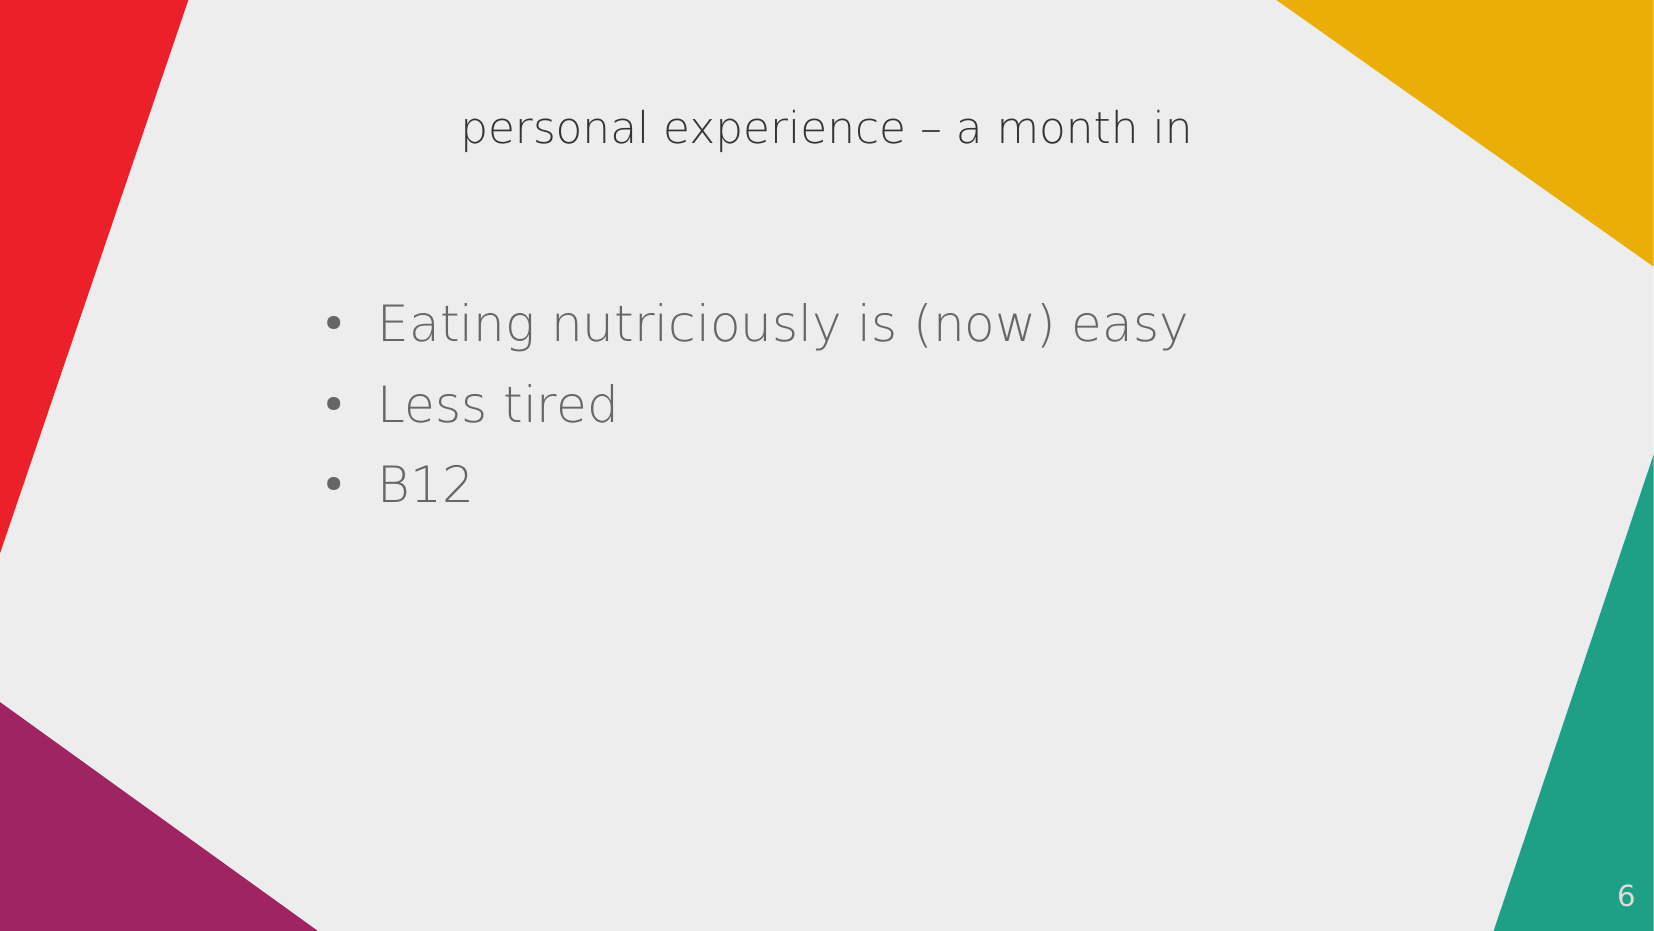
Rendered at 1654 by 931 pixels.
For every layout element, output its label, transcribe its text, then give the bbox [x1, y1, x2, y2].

list Eating nutriciously is (now) easy Less tired B12 [307, 295, 1335, 636]
title personal experience – a month in [114, 54, 1539, 203]
